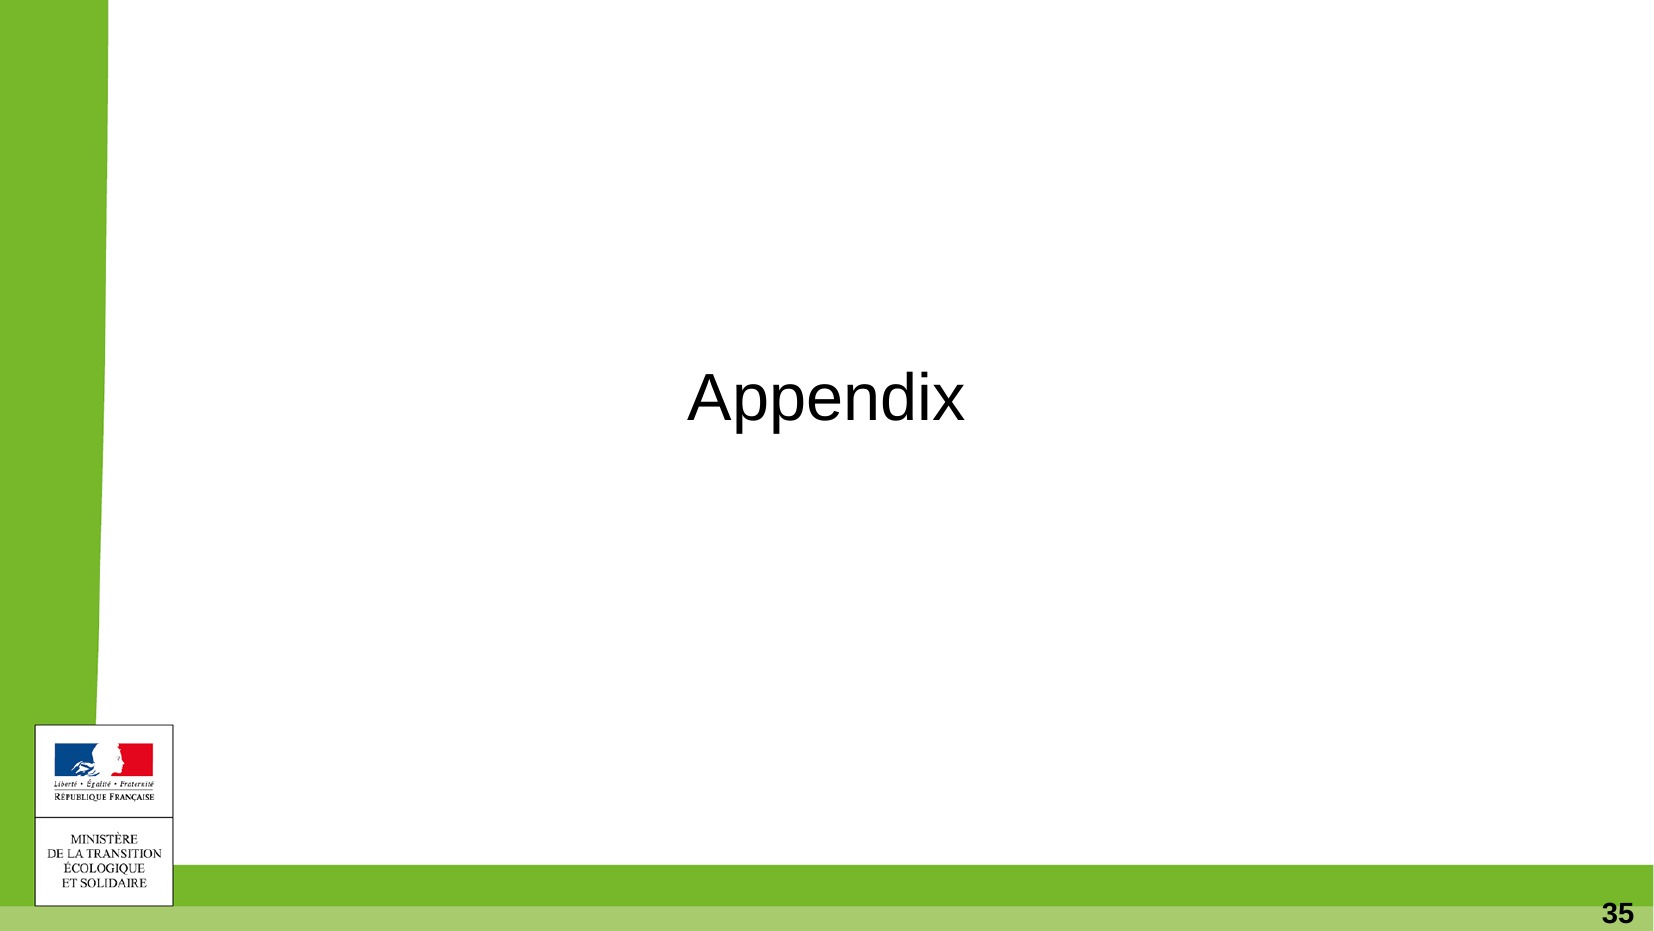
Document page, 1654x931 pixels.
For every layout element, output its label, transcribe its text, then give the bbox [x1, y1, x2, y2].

subtitle Appendix [82, 37, 1571, 758]
picture [0, 0, 1654, 931]
